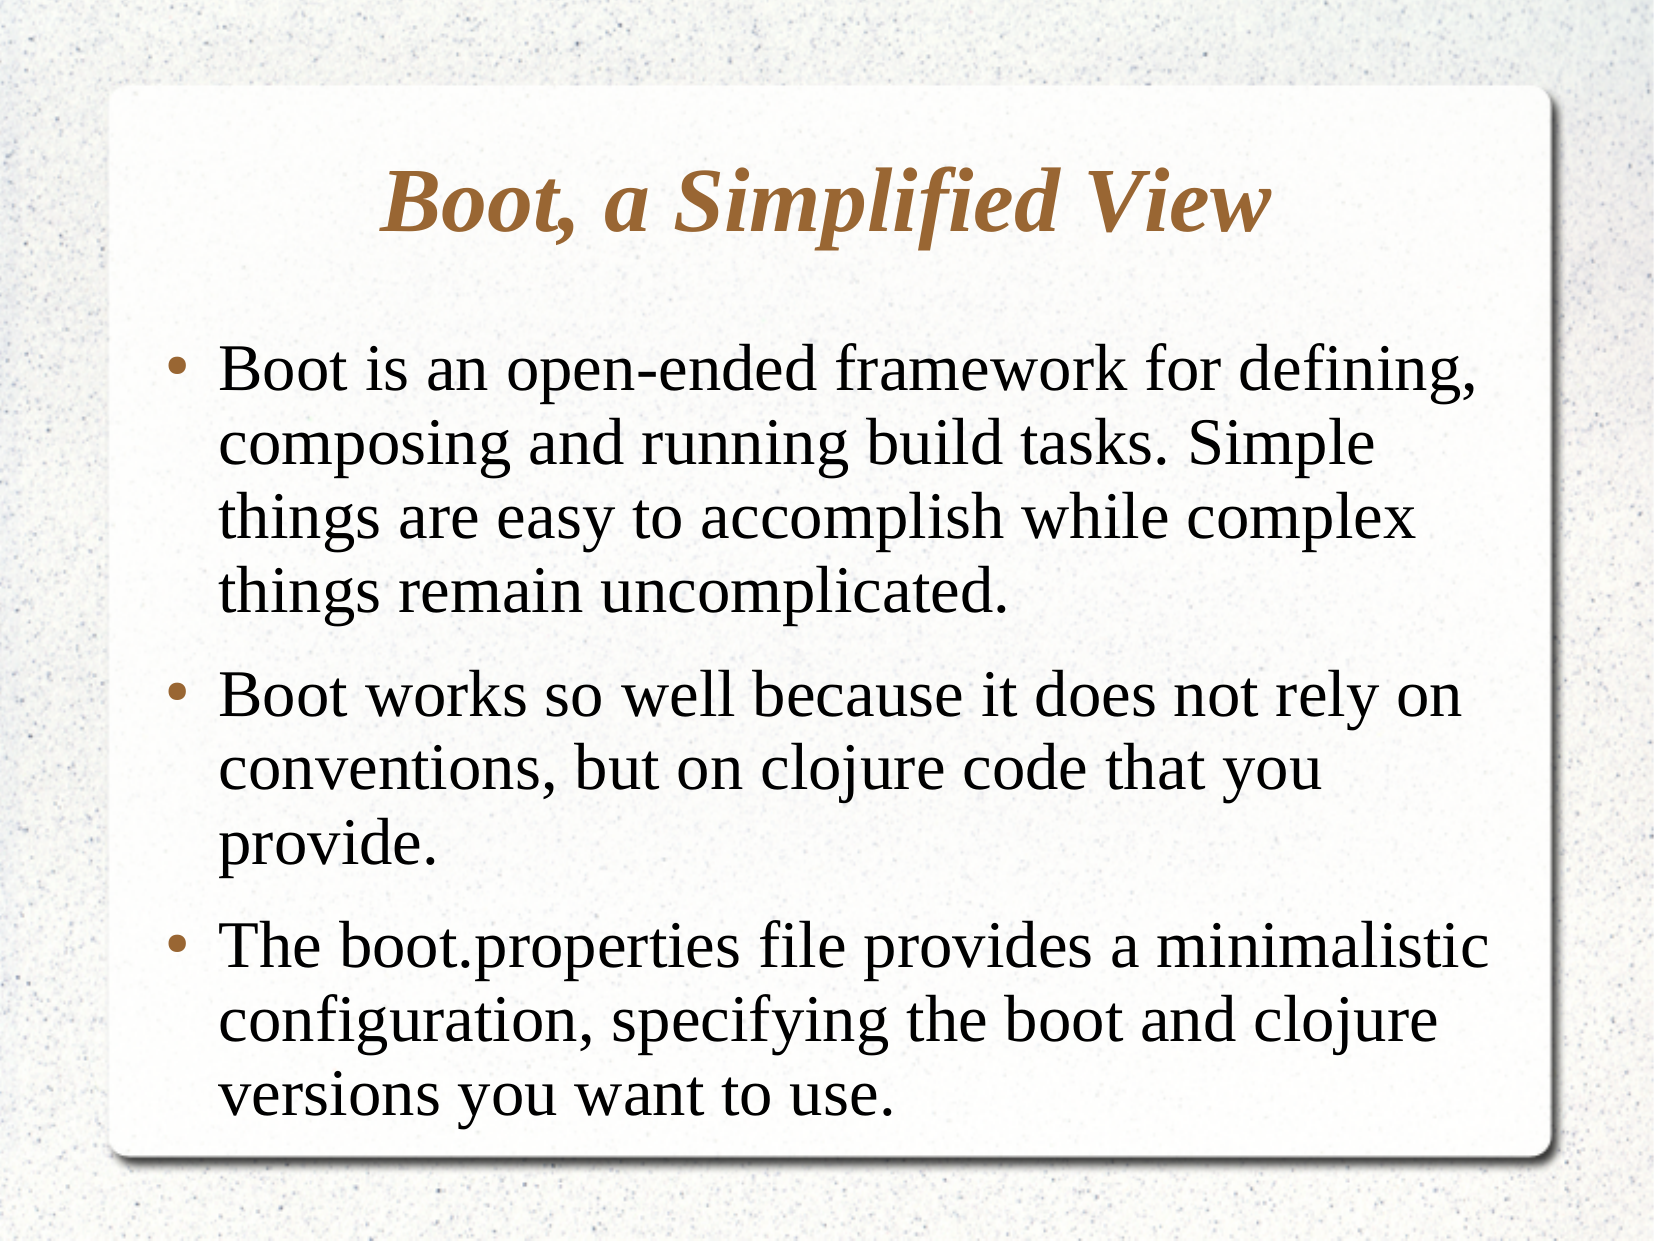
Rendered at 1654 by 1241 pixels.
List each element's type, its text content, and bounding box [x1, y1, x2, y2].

picture [0, 0, 1654, 1241]
title Boot, a Simplified View [118, 96, 1536, 304]
list Boot is an open-ended framework for defining, composing and running build tasks. Simple things are easy to accomplish while complex things remain uncomplicated. Boot works so well because it does not rely on conventions, but on clojure code that you provide. The boot.properties file provides a minimalistic configuration, specifying the boot and clojure versions you want to use. [147, 330, 1506, 1131]
